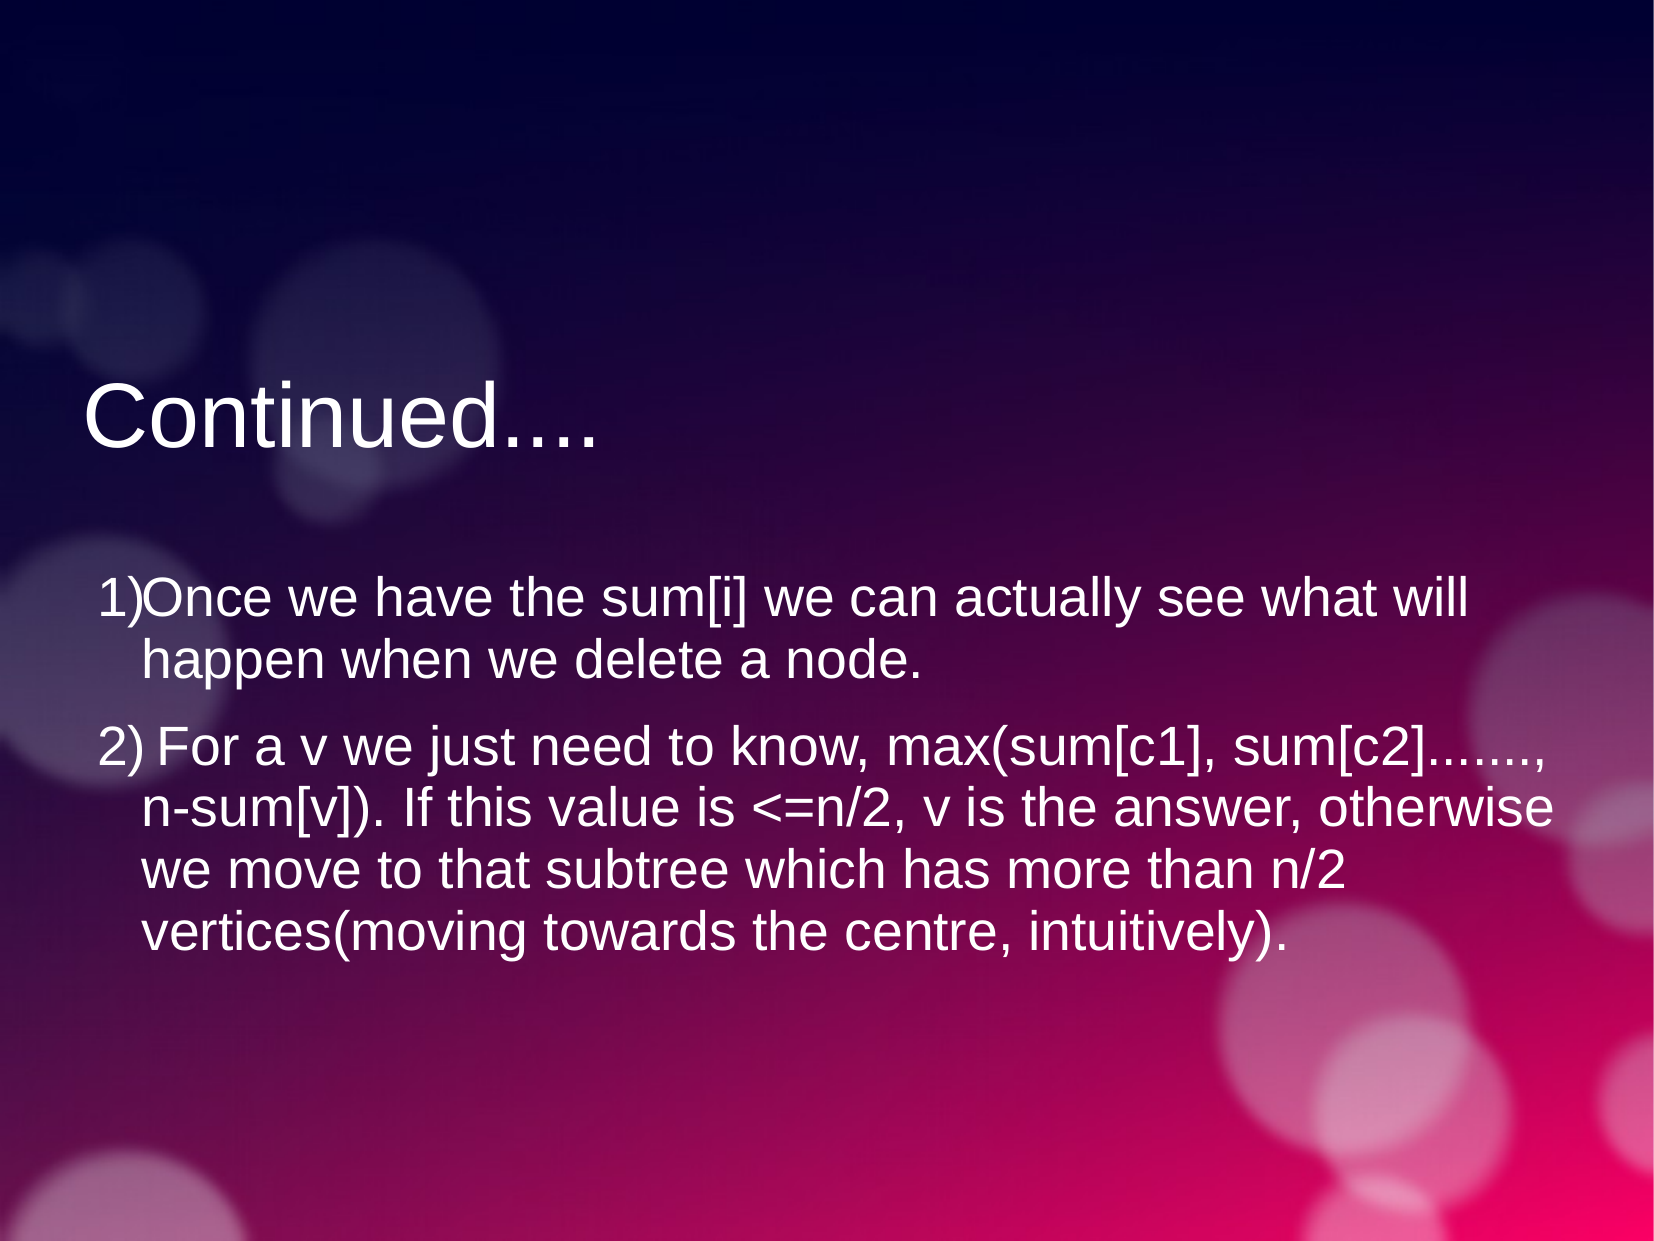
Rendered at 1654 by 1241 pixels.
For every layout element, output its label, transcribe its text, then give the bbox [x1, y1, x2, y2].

list Once we have the sum[i] we can actually see what will happen when we delete a node. For a v we just need to know, max(sum[c1], sum[c2]......., n-sum[v]). If this value is <=n/2, v is the answer, otherwise we move to that subtree which has more than n/2 vertices(moving towards the centre, intuitively). [82, 566, 1571, 1010]
picture [0, 0, 1654, 1241]
title Continued.... [82, 312, 1571, 520]
